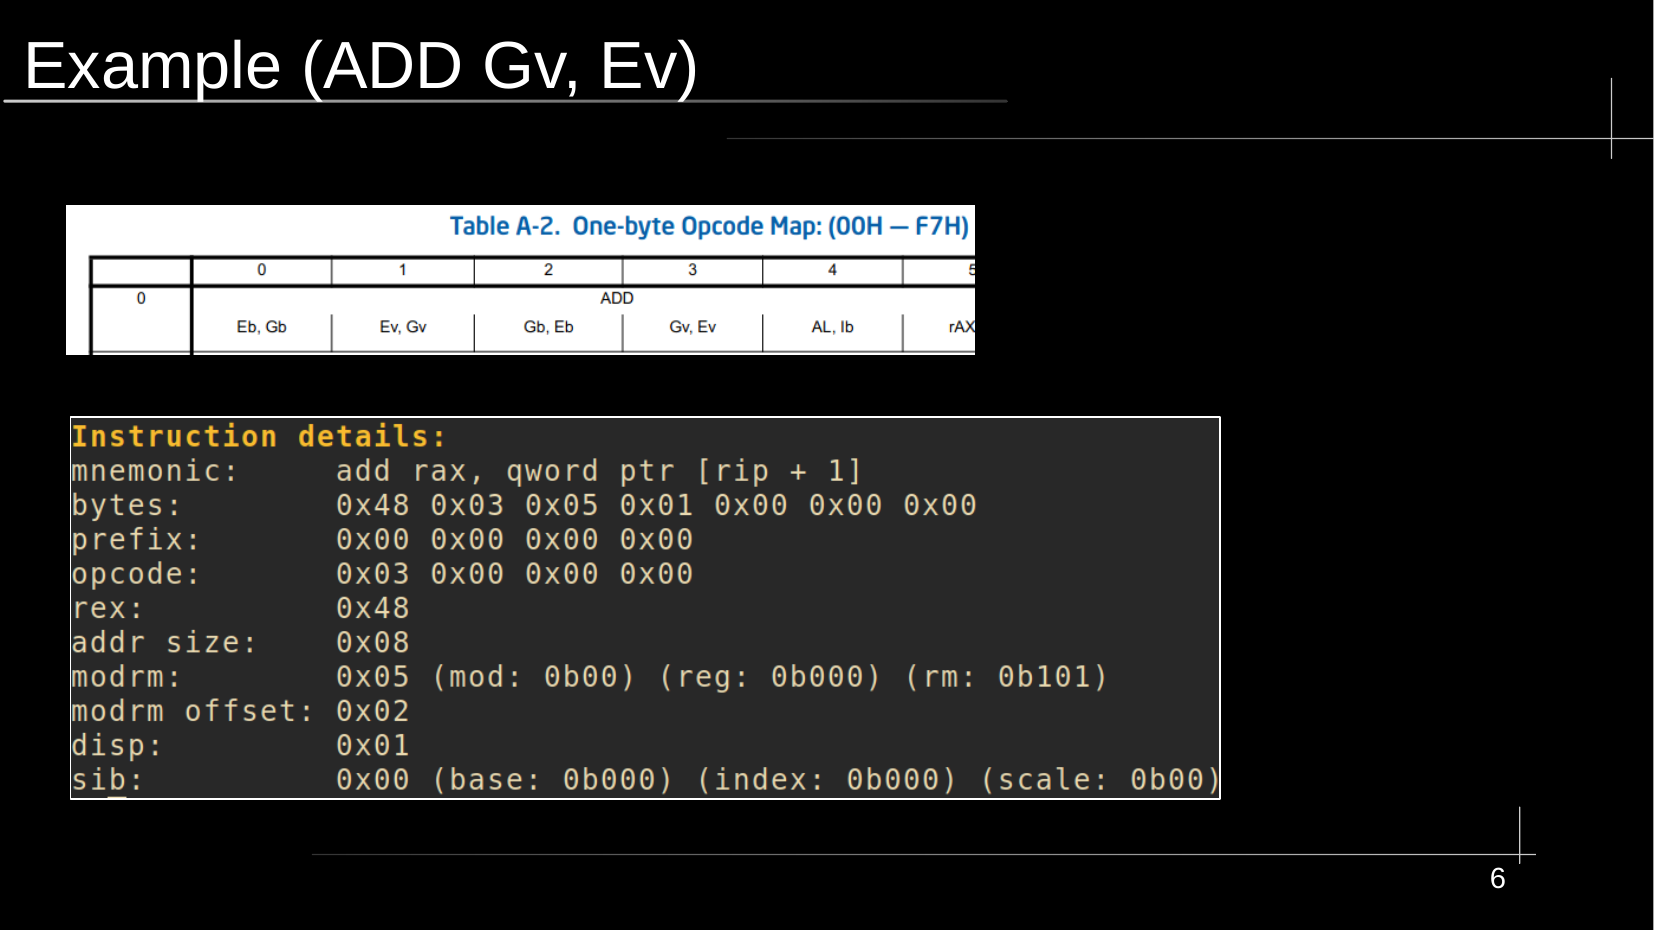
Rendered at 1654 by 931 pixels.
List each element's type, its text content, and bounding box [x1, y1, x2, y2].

picture [71, 417, 1220, 798]
picture [66, 205, 975, 355]
title Example (ADD Gv, Ev) [23, 11, 1589, 119]
